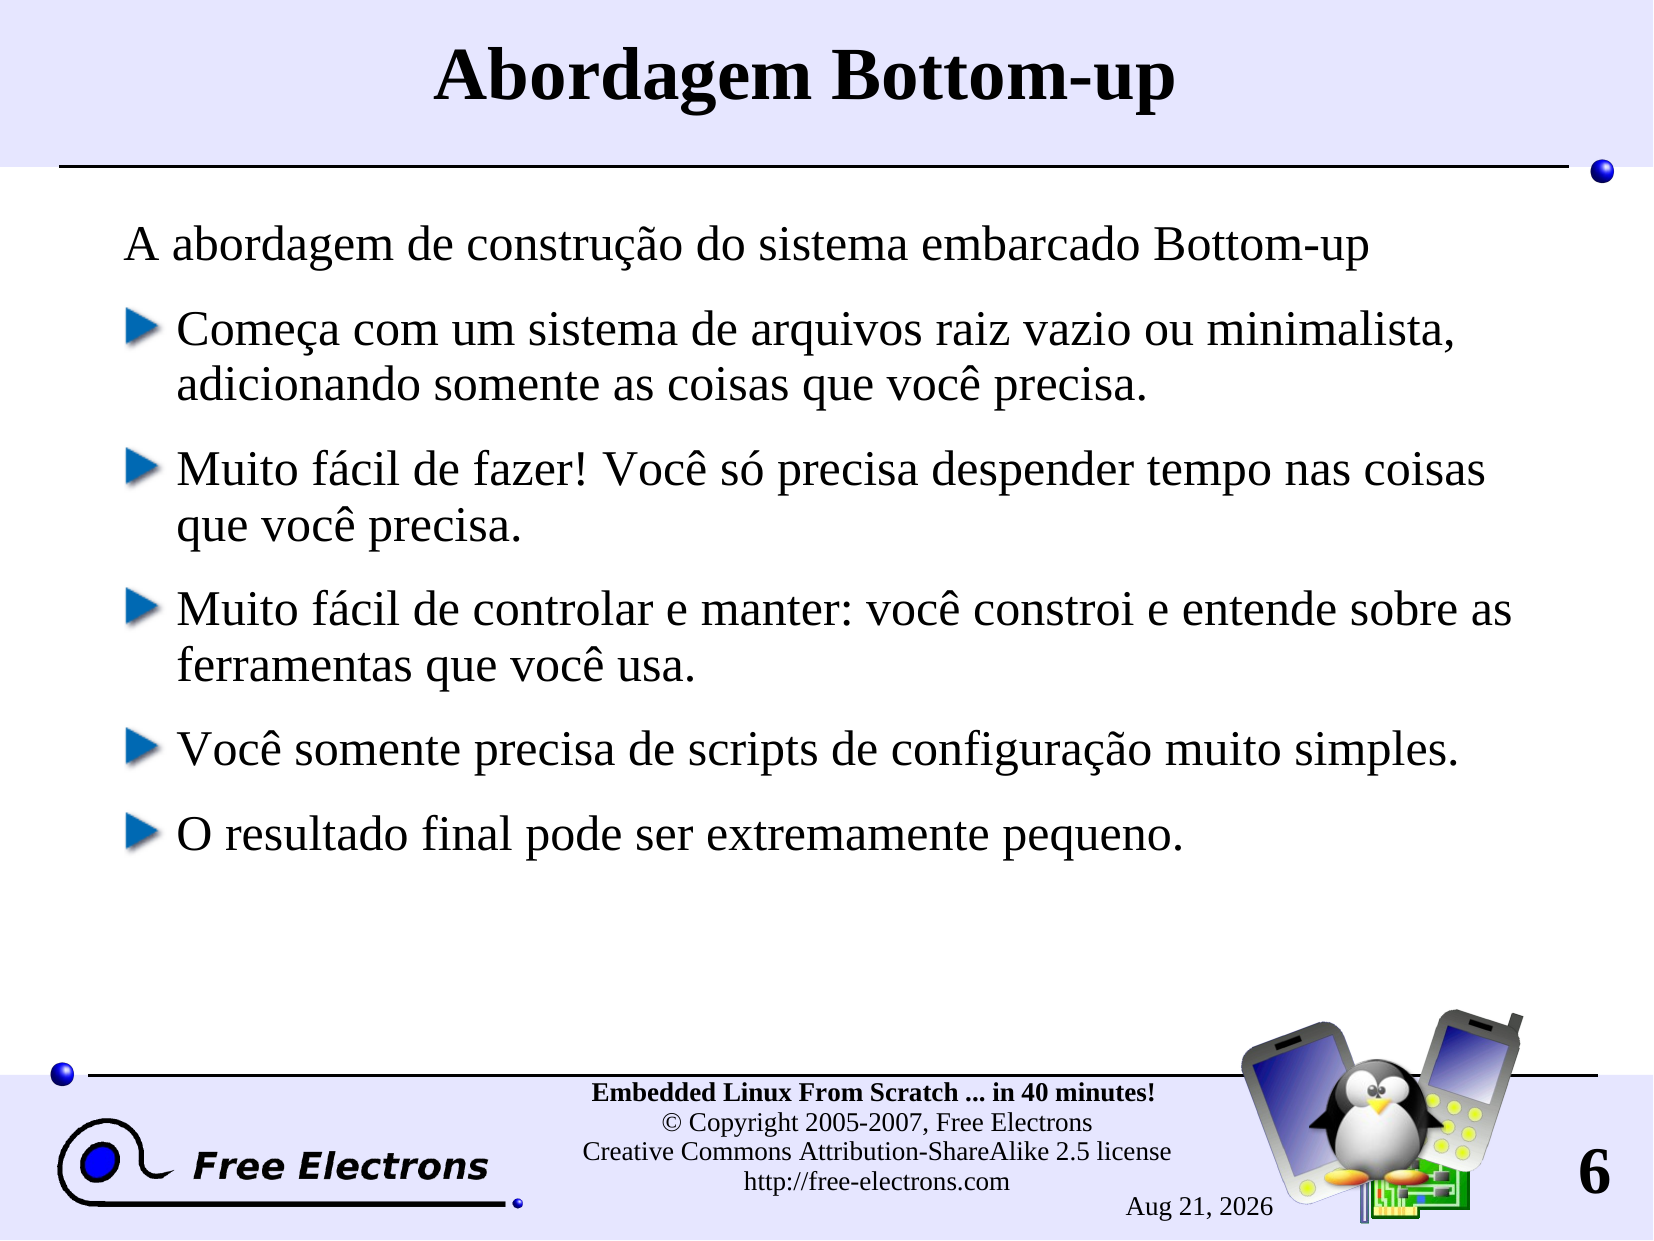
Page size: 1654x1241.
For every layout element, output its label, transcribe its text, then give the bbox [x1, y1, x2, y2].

picture [1225, 1007, 1538, 1241]
list A abordagem de construção do sistema embarcado Bottom-up Começa com um sistema de arquivos raiz vazio ou minimalista, adicionando somente as coisas que você precisa. Muito fácil de fazer! Você só precisa despender tempo nas coisas que você precisa. Muito fácil de controlar e manter: você constroi e entende sobre as ferramentas que você usa. Você somente precisa de scripts de configuração muito simples. O resultado final pode ser extremamente pequeno. [105, 216, 1518, 1040]
title Abordagem Bottom-up [60, 25, 1551, 124]
picture [50, 1107, 527, 1216]
